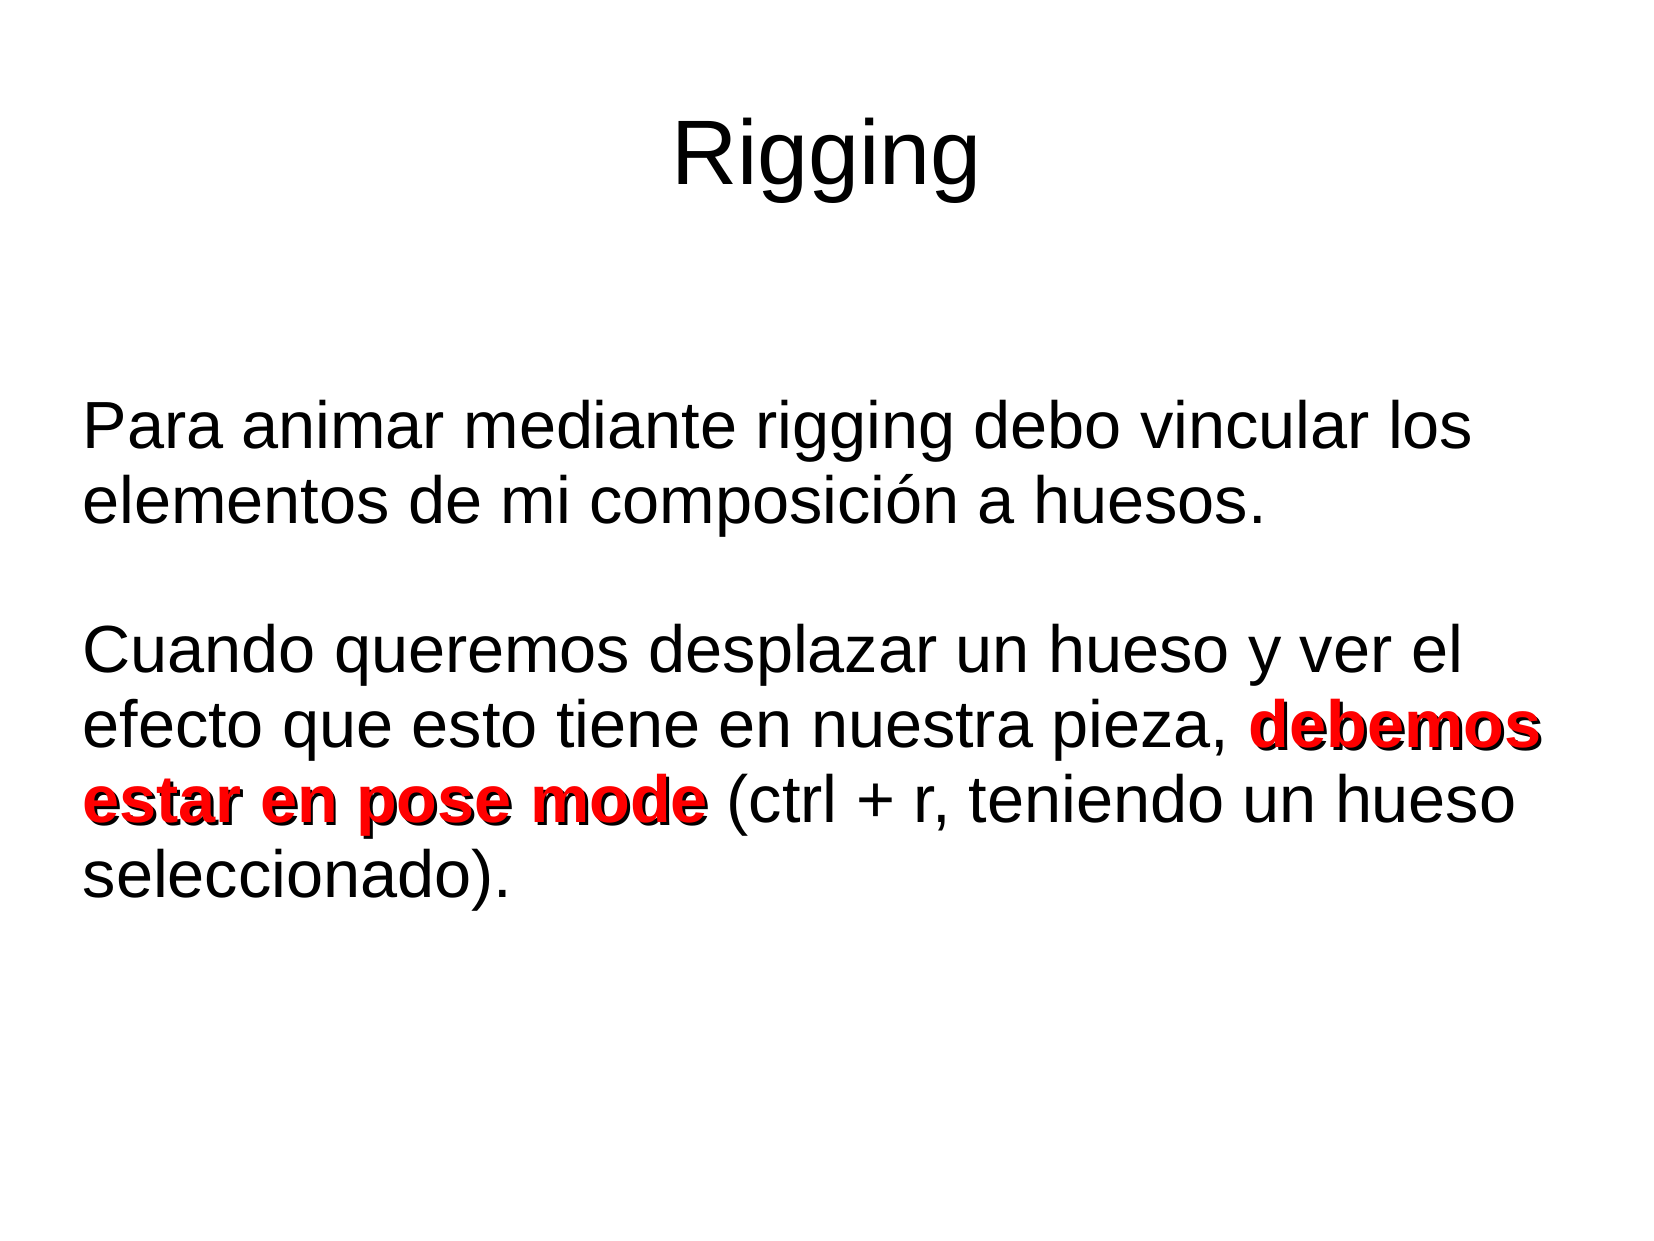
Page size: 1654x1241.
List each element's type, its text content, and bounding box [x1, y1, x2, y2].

title Rigging [82, 49, 1571, 257]
subtitle Para animar mediante rigging debo vincular los elementos de mi composición a huesos. Cuando queremos desplazar un hueso y ver el efecto que esto tiene en nuestra pieza, debemos estar en pose mode (ctrl + r, teniendo un hueso seleccionado). [82, 290, 1571, 1010]
